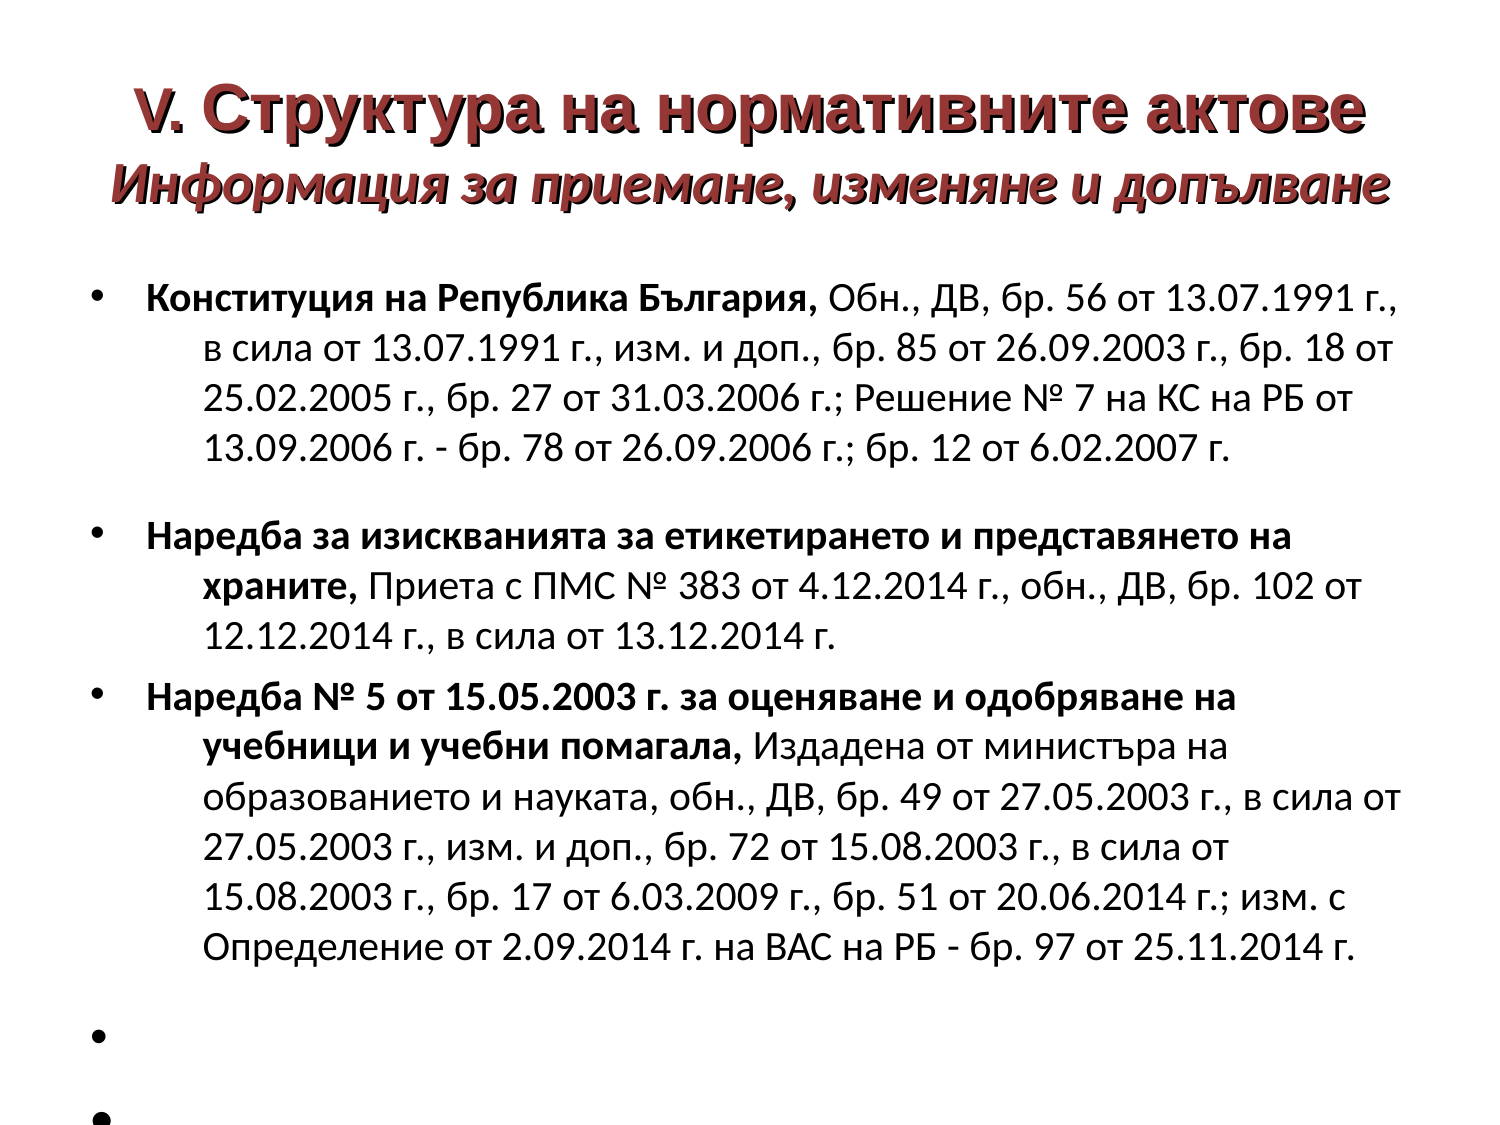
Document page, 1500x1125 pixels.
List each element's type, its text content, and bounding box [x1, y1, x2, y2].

list Конституция на Република България, Обн., ДВ, бр. 56 от 13.07.1991 г., в сила от 13.07.1991 г., изм. и доп., бр. 85 от 26.09.2003 г., бр. 18 от 25.02.2005 г., бр. 27 от 31.03.2006 г.; Решение № 7 на КС на РБ от 13.09.2006 г. - бр. 78 от 26.09.2006 г.; бр. 12 от 6.02.2007 г. Наредба за изискванията за етикетирането и представянето на храните, Приета с ПМС № 383 от 4.12.2014 г., обн., ДВ, бр. 102 от 12.12.2014 г., в сила от 13.12.2014 г. Наредба № 5 от 15.05.2003 г. за оценяване и одобряване на учебници и учебни помагала, Издадена от министъра на образованието и науката, обн., ДВ, бр. 49 от 27.05.2003 г., в сила от 27.05.2003 г., изм. и доп., бр. 72 от 15.08.2003 г., в сила от 15.08.2003 г., бр. 17 от 6.03.2009 г., бр. 51 от 20.06.2014 г.; изм. с Определение от 2.09.2014 г. на ВАС на РБ - бр. 97 от 25.11.2014 г. [75, 262, 1426, 1005]
title V. Структура на нормативните актове Информация за приемане, изменяне и допълване [75, 45, 1426, 233]
